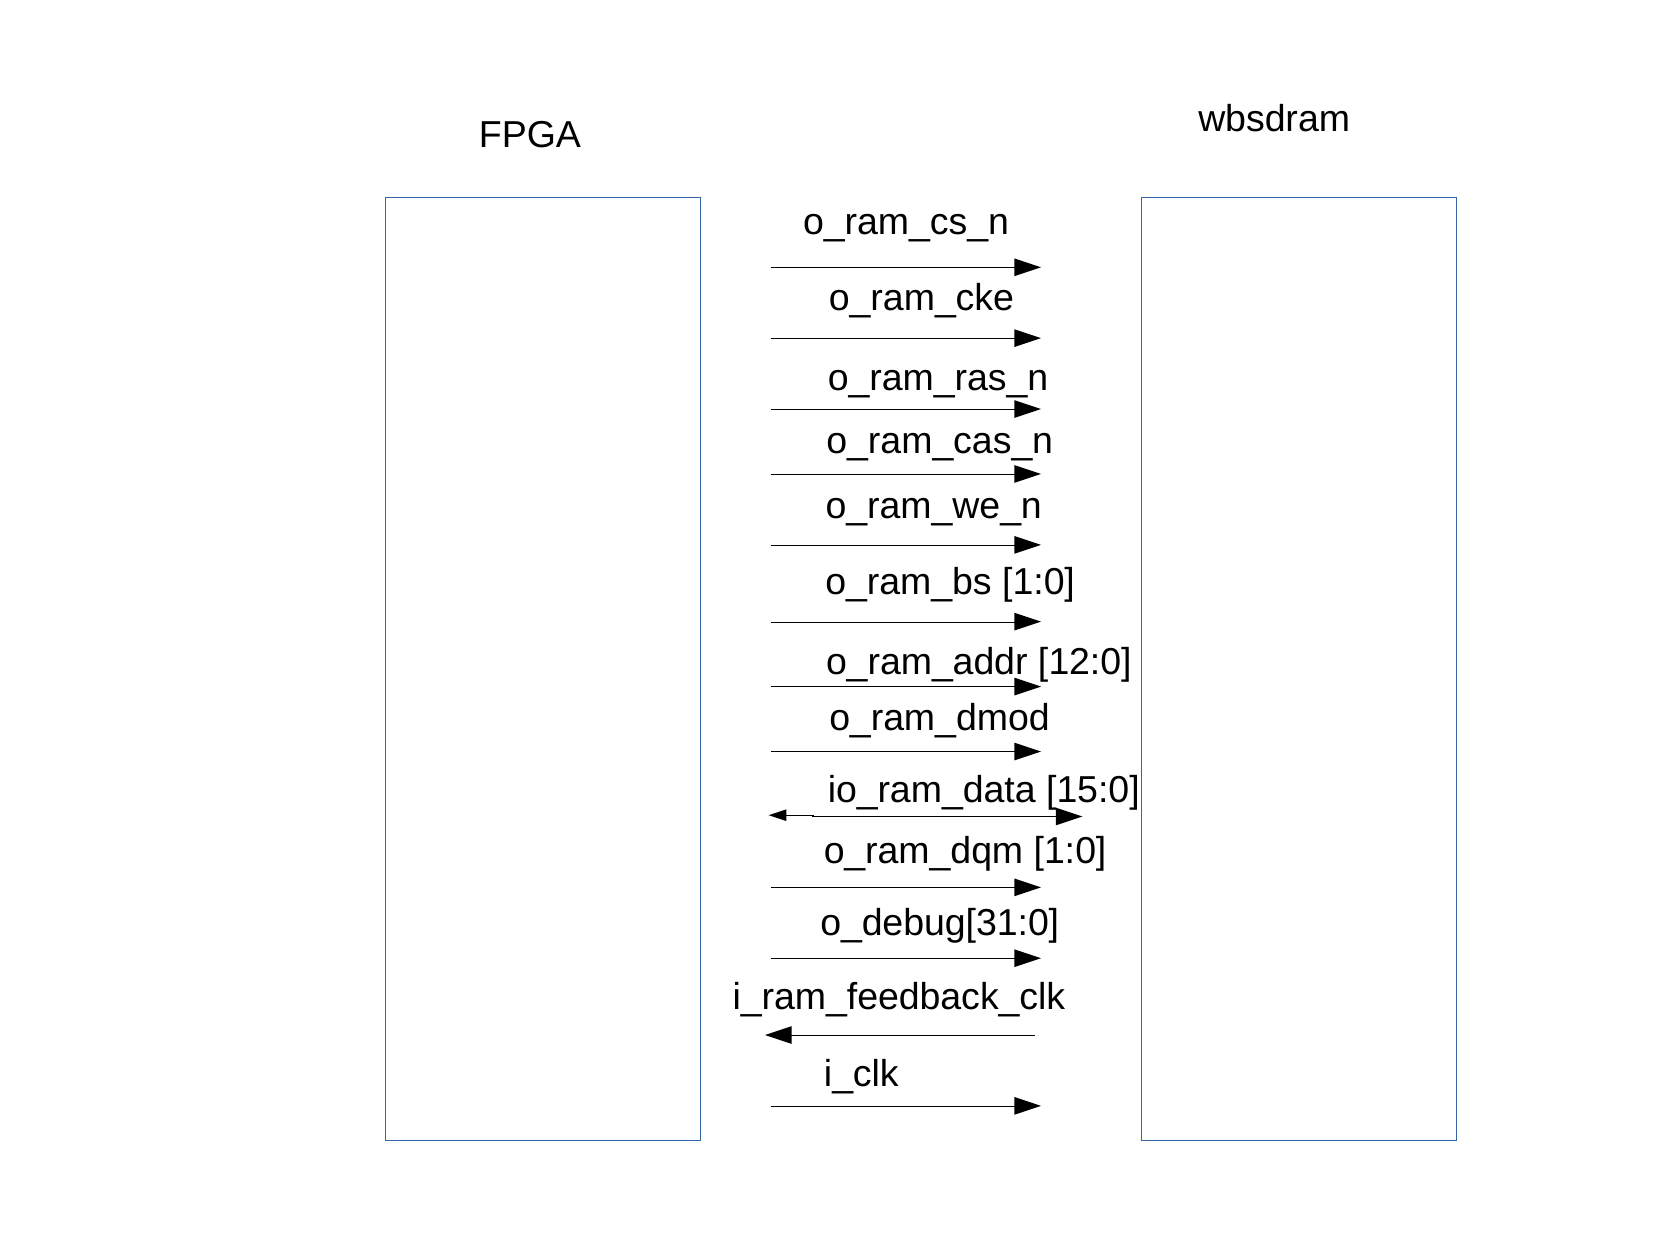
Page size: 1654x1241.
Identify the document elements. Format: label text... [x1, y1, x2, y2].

text_box o_ram_cs_n [788, 193, 1024, 251]
text_box o_ram_bs [1:0] [810, 553, 1090, 611]
text_box FPGA [464, 106, 646, 164]
text_box wbsdram [1183, 90, 1366, 147]
text_box [1141, 197, 1457, 1141]
text_box [317, 197, 701, 1141]
text_box o_ram_dqm [1:0] [808, 821, 1122, 879]
text_box o_ram_ras_n [813, 349, 1063, 407]
text_box o_ram_we_n [810, 476, 1057, 534]
text_box o_debug[31:0] [805, 893, 1116, 954]
text_box o_ram_cke [814, 269, 1029, 327]
text_box o_ram_addr [12:0] [811, 632, 1141, 690]
text_box o_ram_cas_n [811, 411, 1068, 469]
text_box i_clk [809, 1044, 914, 1102]
text_box io_ram_data [15:0] [813, 761, 1141, 822]
text_box o_ram_dmod [814, 689, 1065, 747]
text_box i_ram_feedback_clk [717, 968, 1081, 1026]
